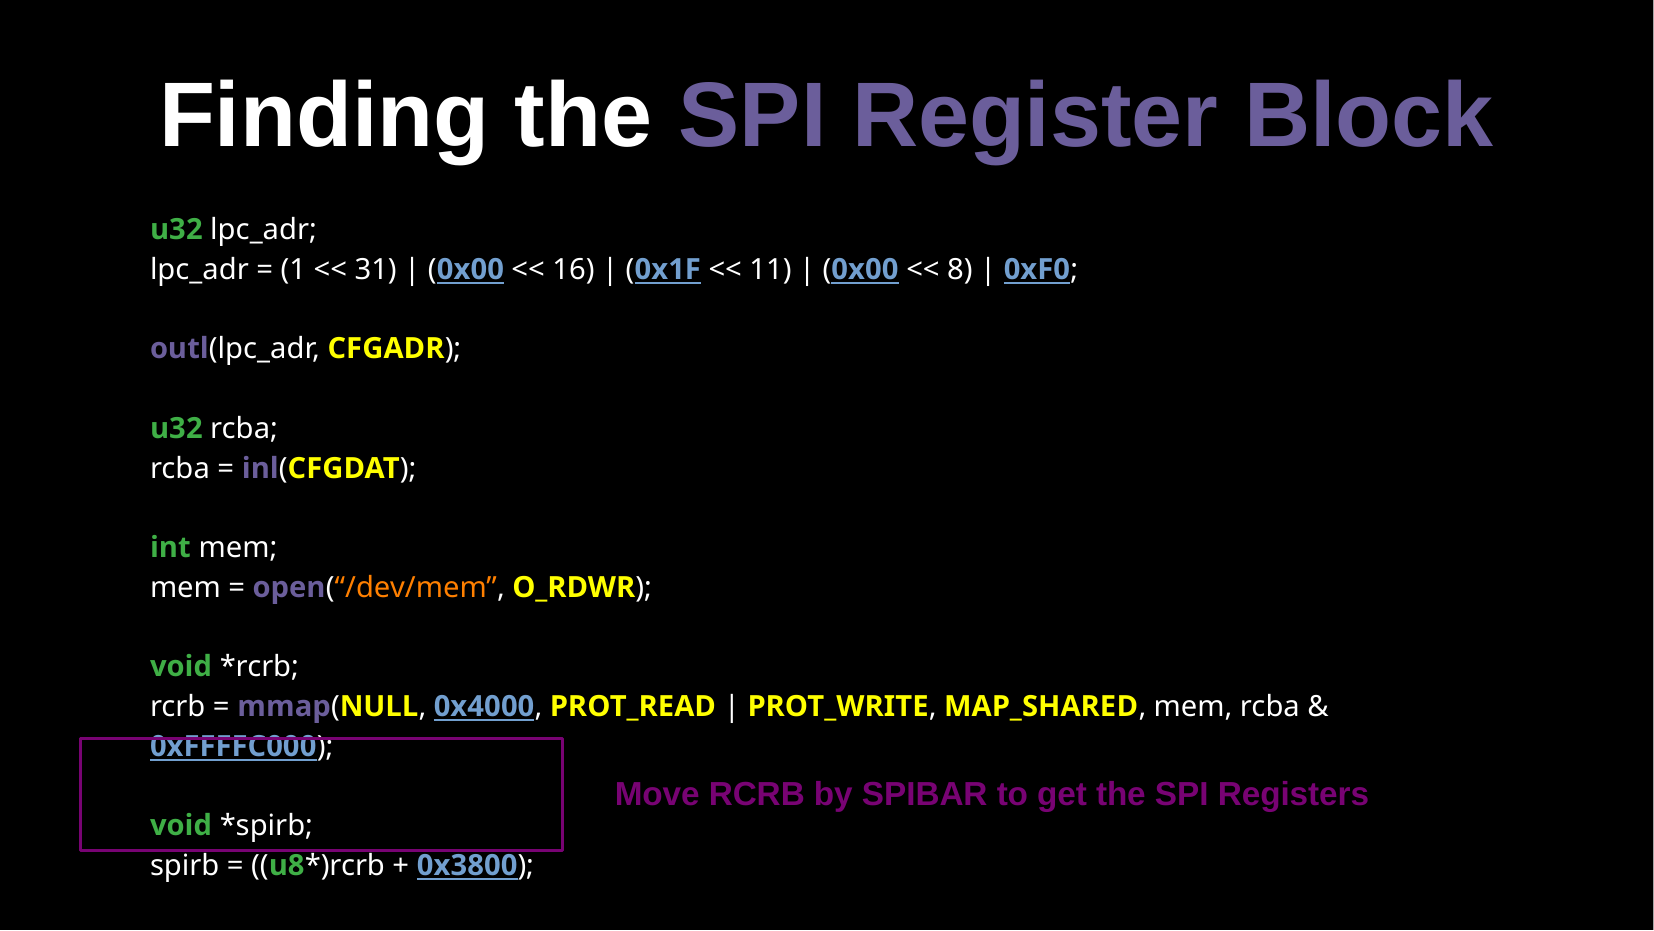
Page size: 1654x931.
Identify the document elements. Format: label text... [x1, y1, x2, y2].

text_box u32 lpc_adr; lpc_adr = (1 << 31) | (0x00 << 16) | (0x1F << 11) | (0x00 << 8) | 0xF0; outl(lpc_adr, CFGADR); u32 rcba; rcba = inl(CFGDAT); int mem; mem = open(“/dev/mem”, O_RDWR); void *rcrb; rcrb = mmap(NULL, 0x4000, PROT_READ | PROT_WRITE, MAP_SHARED, mem, rcba & 0xFFFFC000); void *spirb; spirb = ((u8*)rcrb + 0x3800); [150, 192, 1501, 901]
text_box u32 lpc_adr; lpc_adr = (1 << 31) | (0x00 << 16) | (0x1F << 11) | (0x00 << 8) | 0xF0; outl(lpc_adr, CFGADR); u32 rcba; rcba = inl(CFGDAT); int mem; mem = open(“/dev/mem”, O_RDWR); void *rcrb; rcrb = mmap(NULL, 0x4000, PROT_READ | PROT_WRITE, MAP_SHARED, mem, rcba & 0xFFFFC000); void *spirb; spirb = ((u8*)rcrb + 0x3800); [150, 740, 561, 849]
text_box Move RCRB by SPIBAR to get the SPI Registers [600, 750, 1463, 839]
title Finding the SPI Register Block [82, 37, 1571, 193]
